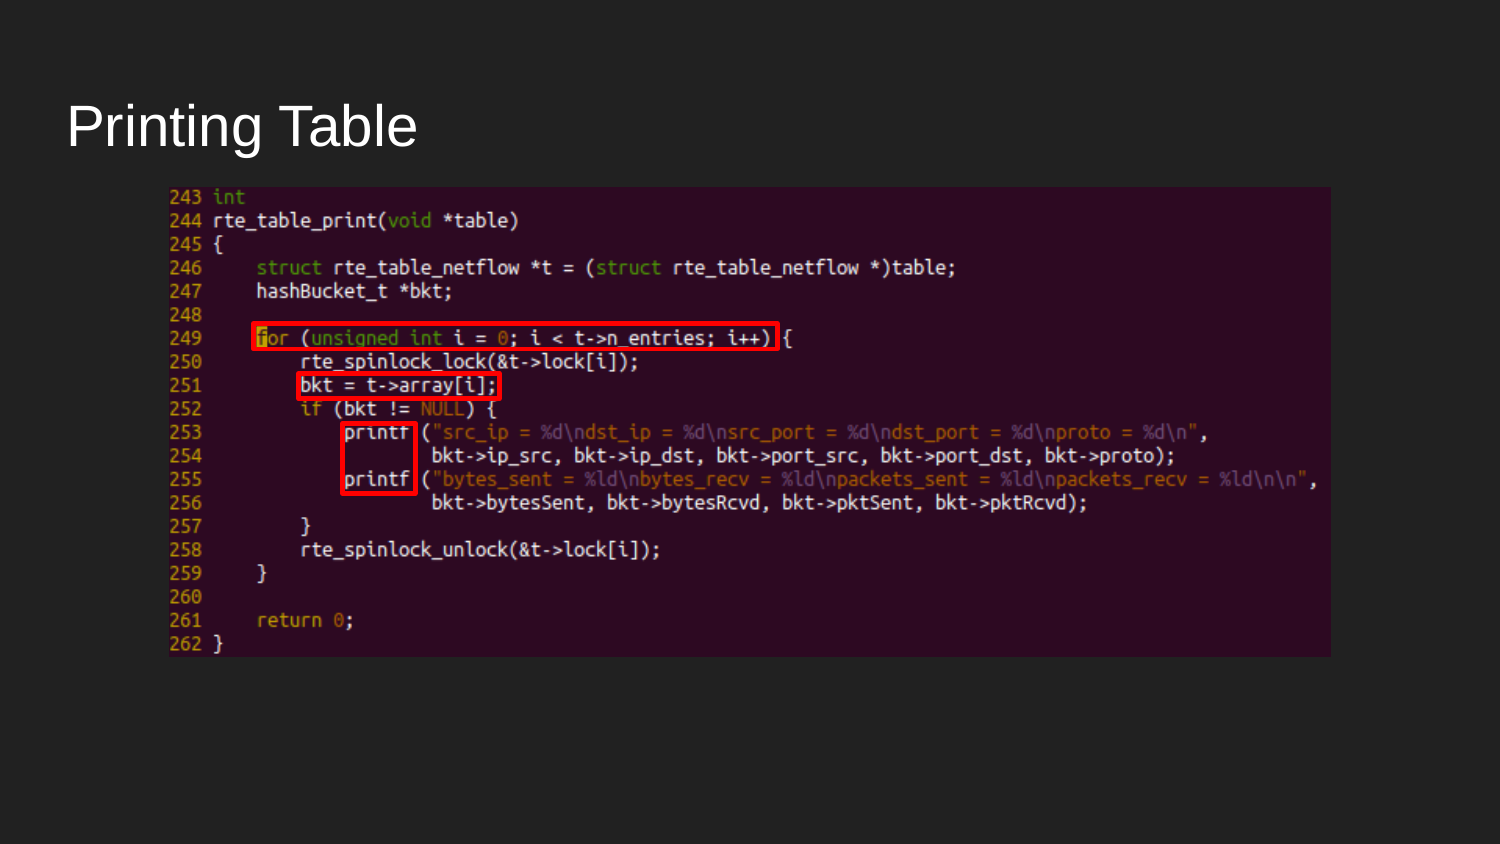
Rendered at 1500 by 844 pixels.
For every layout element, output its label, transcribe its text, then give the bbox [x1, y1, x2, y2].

picture [169, 187, 1331, 657]
title Printing Table [51, 72, 1449, 167]
